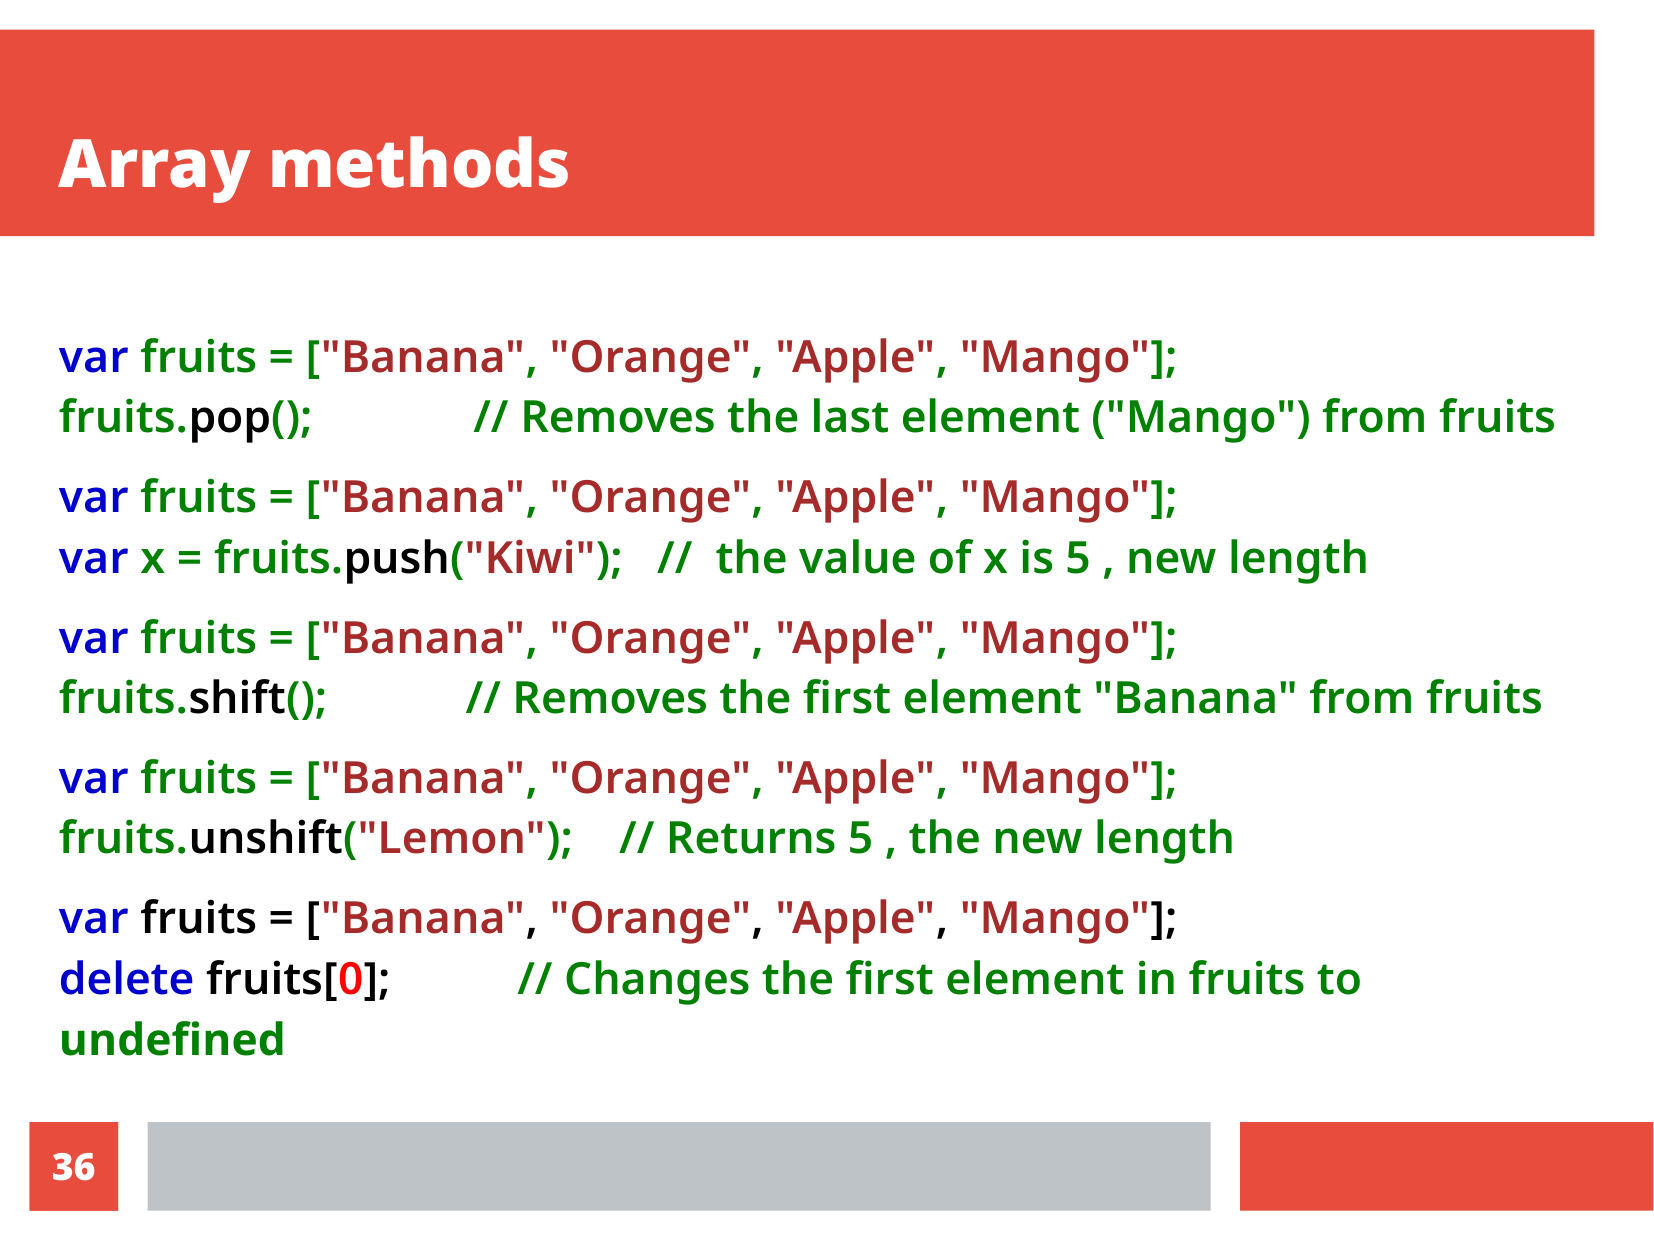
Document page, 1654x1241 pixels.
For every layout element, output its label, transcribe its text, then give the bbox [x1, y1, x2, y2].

title Array methods [59, 59, 1595, 207]
list var fruits = ["Banana", "Orange", "Apple", "Mango"]; fruits.pop(); // Removes the last element ("Mango") from fruits var fruits = ["Banana", "Orange", "Apple", "Mango"]; var x = fruits.push("Kiwi"); // the value of x is 5 , new length var fruits = ["Banana", "Orange", "Apple", "Mango"]; fruits.shift(); // Removes the first element "Banana" from fruits var fruits = ["Banana", "Orange", "Apple", "Mango"]; fruits.unshift("Lemon"); // Returns 5 , the new length var fruits = ["Banana", "Orange", "Apple", "Mango"]; delete fruits[0]; // Changes the first element in fruits to undefined [59, 324, 1565, 1093]
